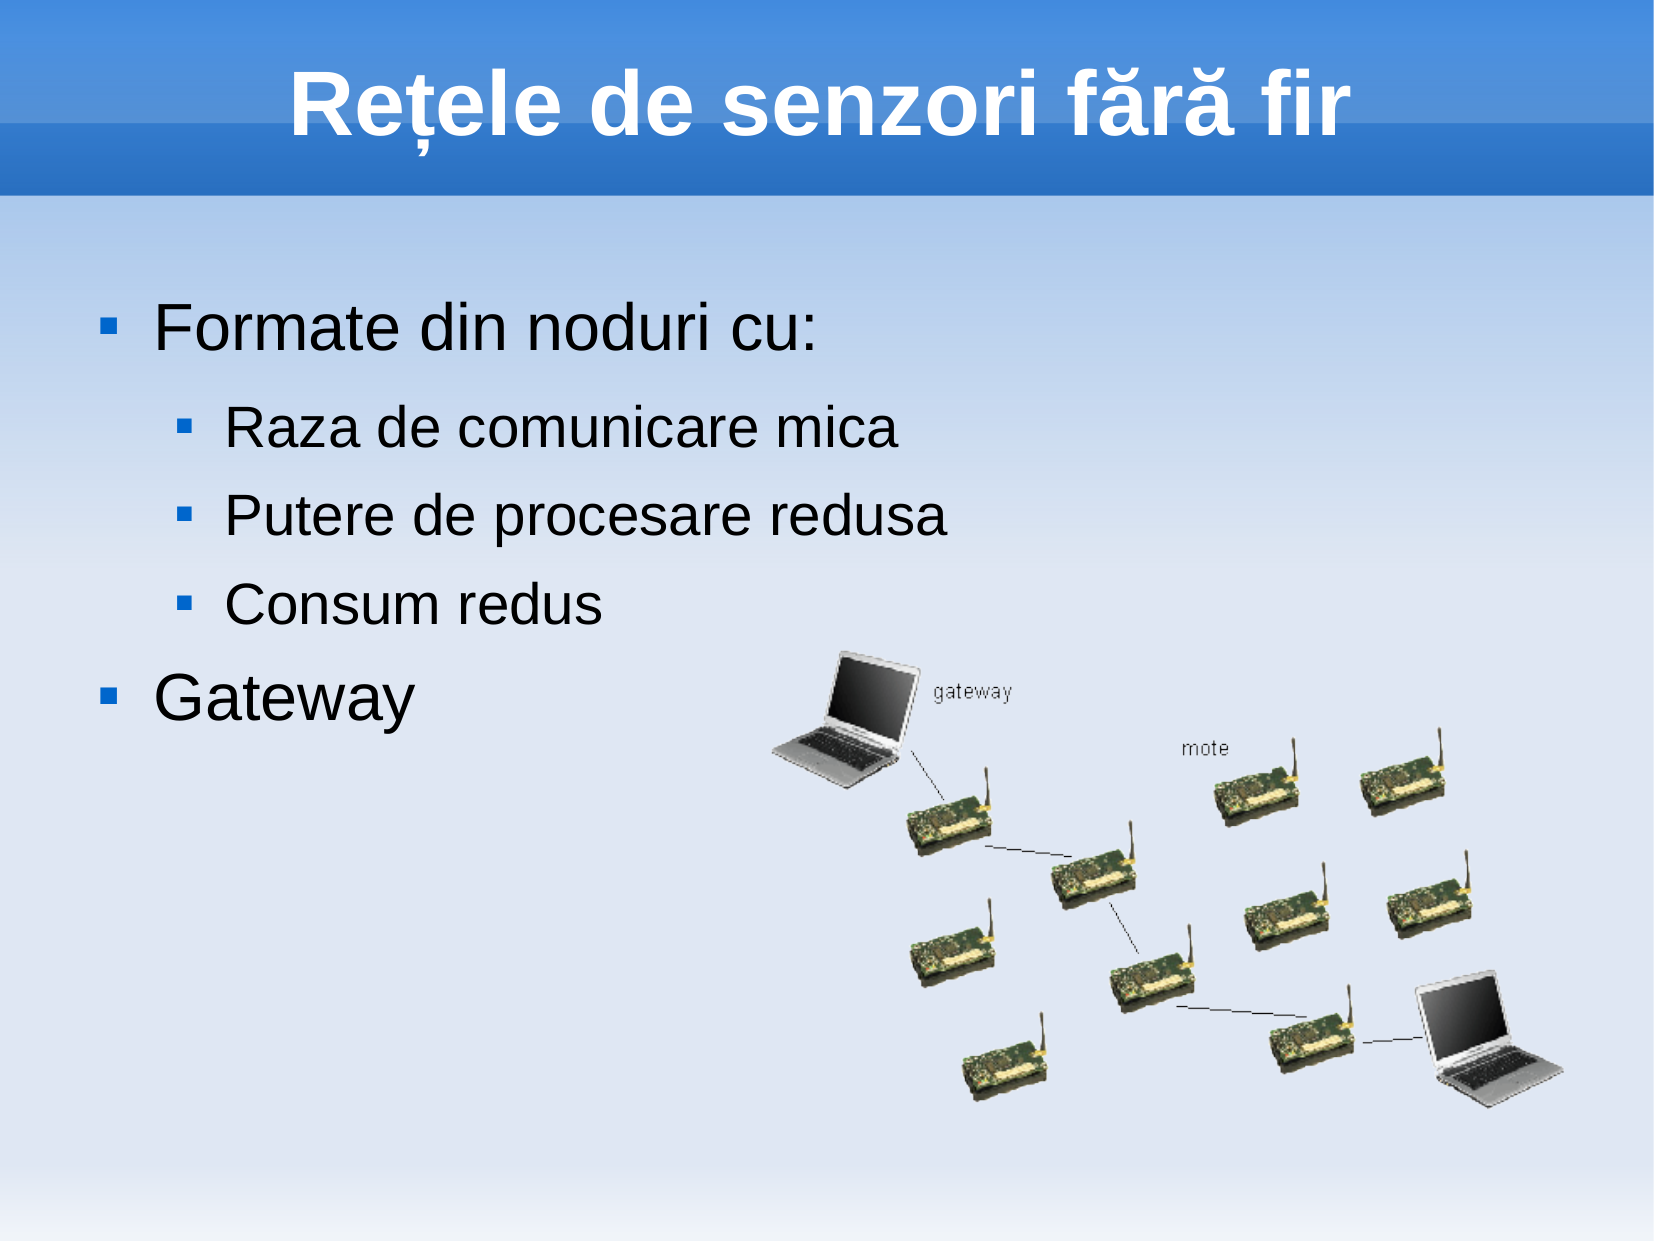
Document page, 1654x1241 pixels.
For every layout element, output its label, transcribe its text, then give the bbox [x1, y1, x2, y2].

picture [0, 0, 1654, 1241]
title Rețele de senzori fără fir [76, 0, 1565, 208]
list Formate din noduri cu: Raza de comunicare mica Putere de procesare redusa Consum redus Gateway [82, 290, 1571, 1109]
